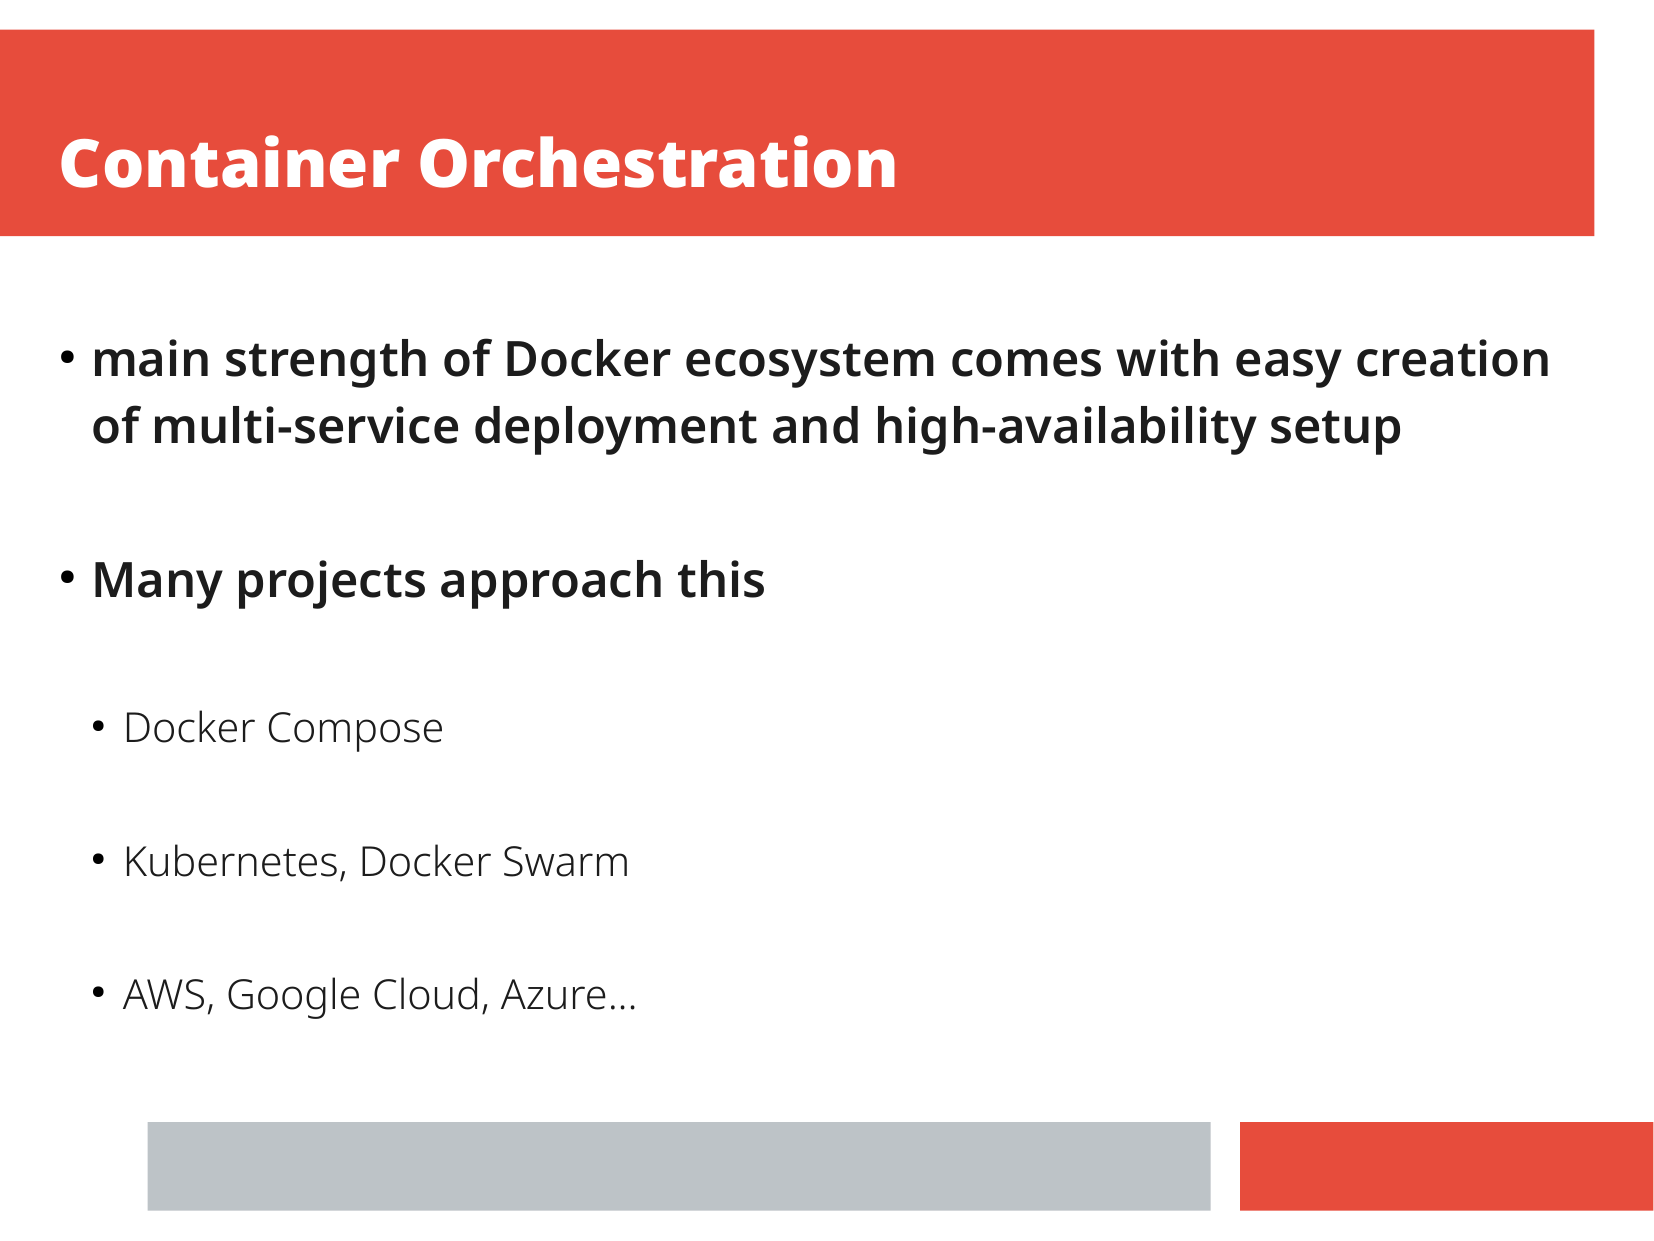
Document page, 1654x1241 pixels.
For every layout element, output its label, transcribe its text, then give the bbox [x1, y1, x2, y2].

title Container Orchestration [59, 59, 1595, 207]
list main strength of Docker ecosystem comes with easy creation of multi-service deployment and high-availability setup Many projects approach this Docker Compose Kubernetes, Docker Swarm AWS, Google Cloud, Azure... [59, 324, 1565, 1093]
